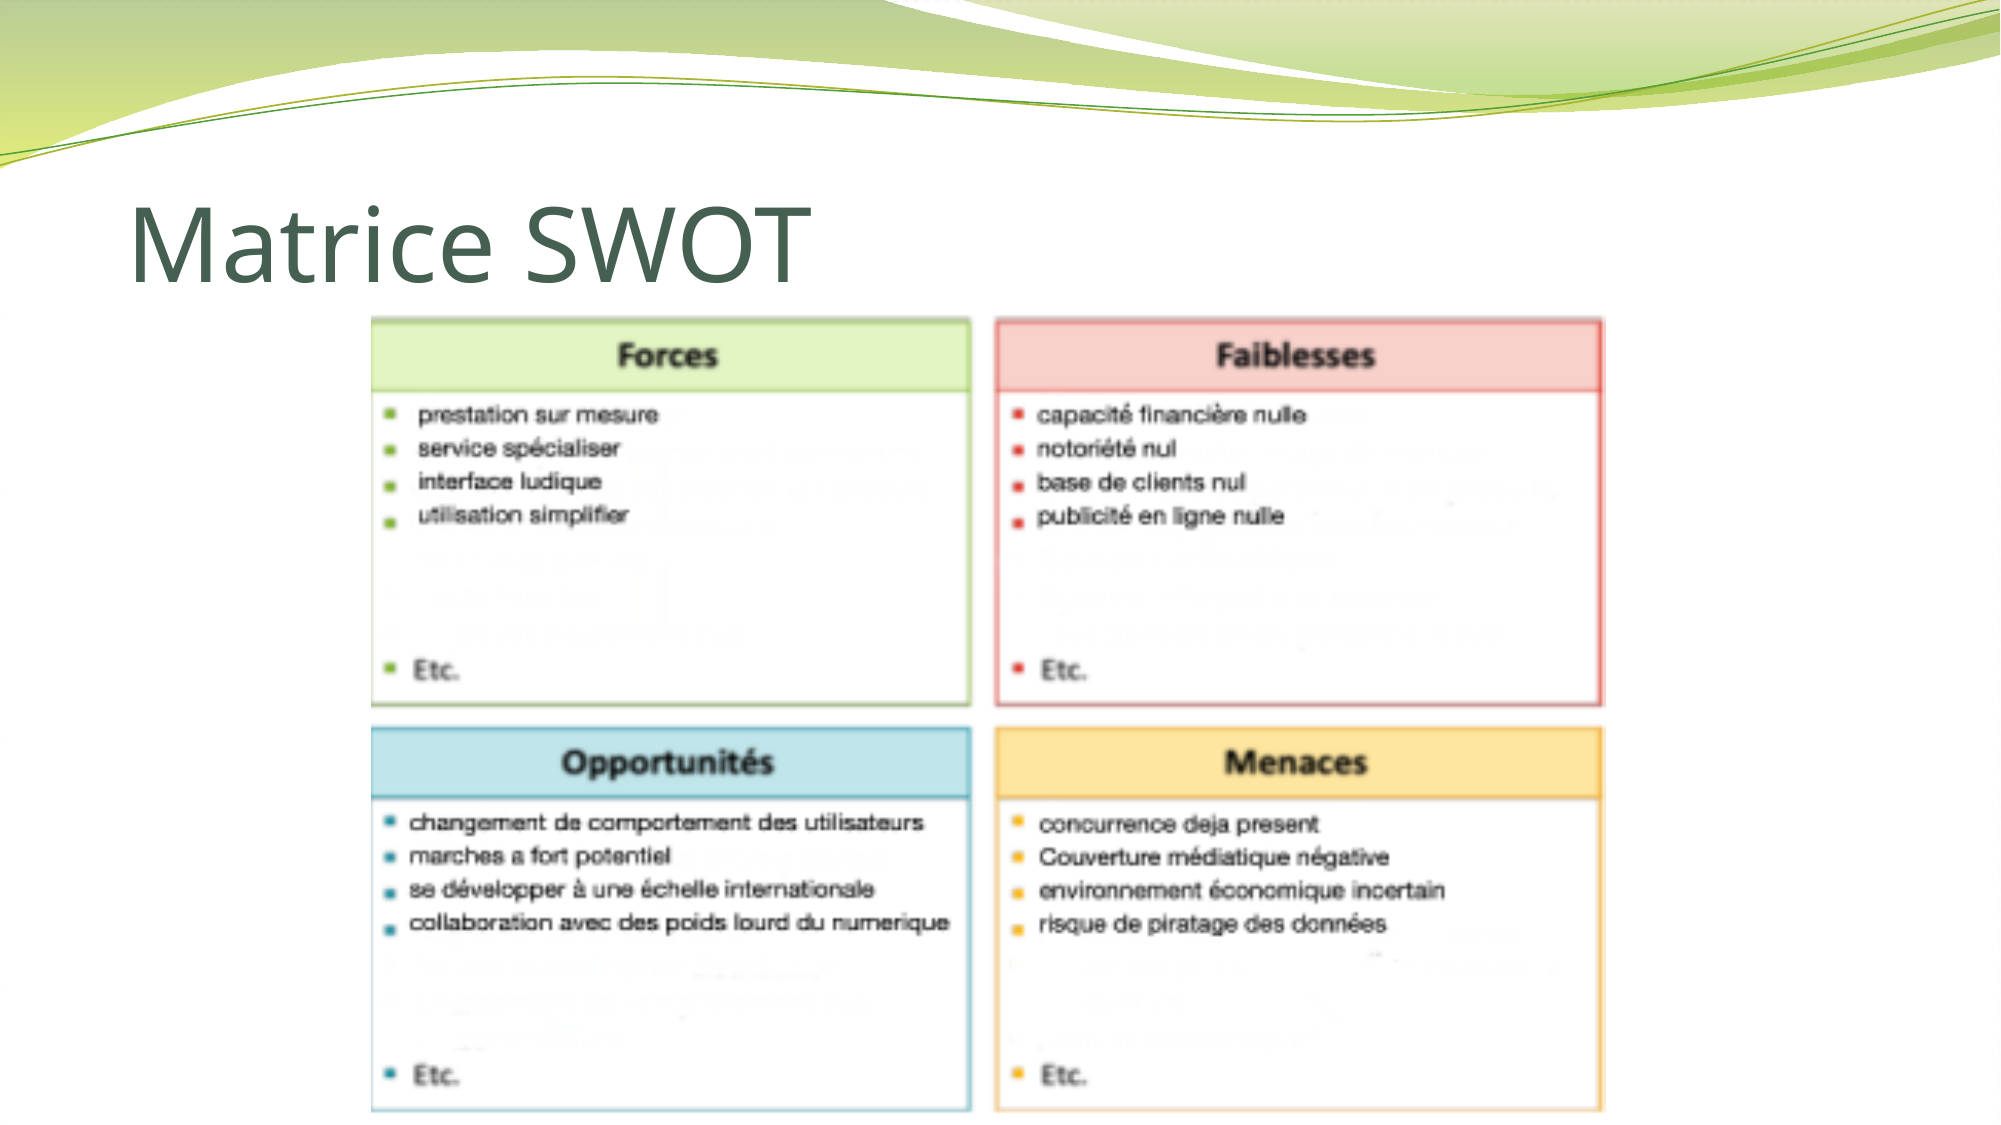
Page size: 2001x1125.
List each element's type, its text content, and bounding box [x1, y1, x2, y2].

picture [371, 302, 1606, 1125]
text_box Matrice SWOT [99, 115, 1900, 303]
